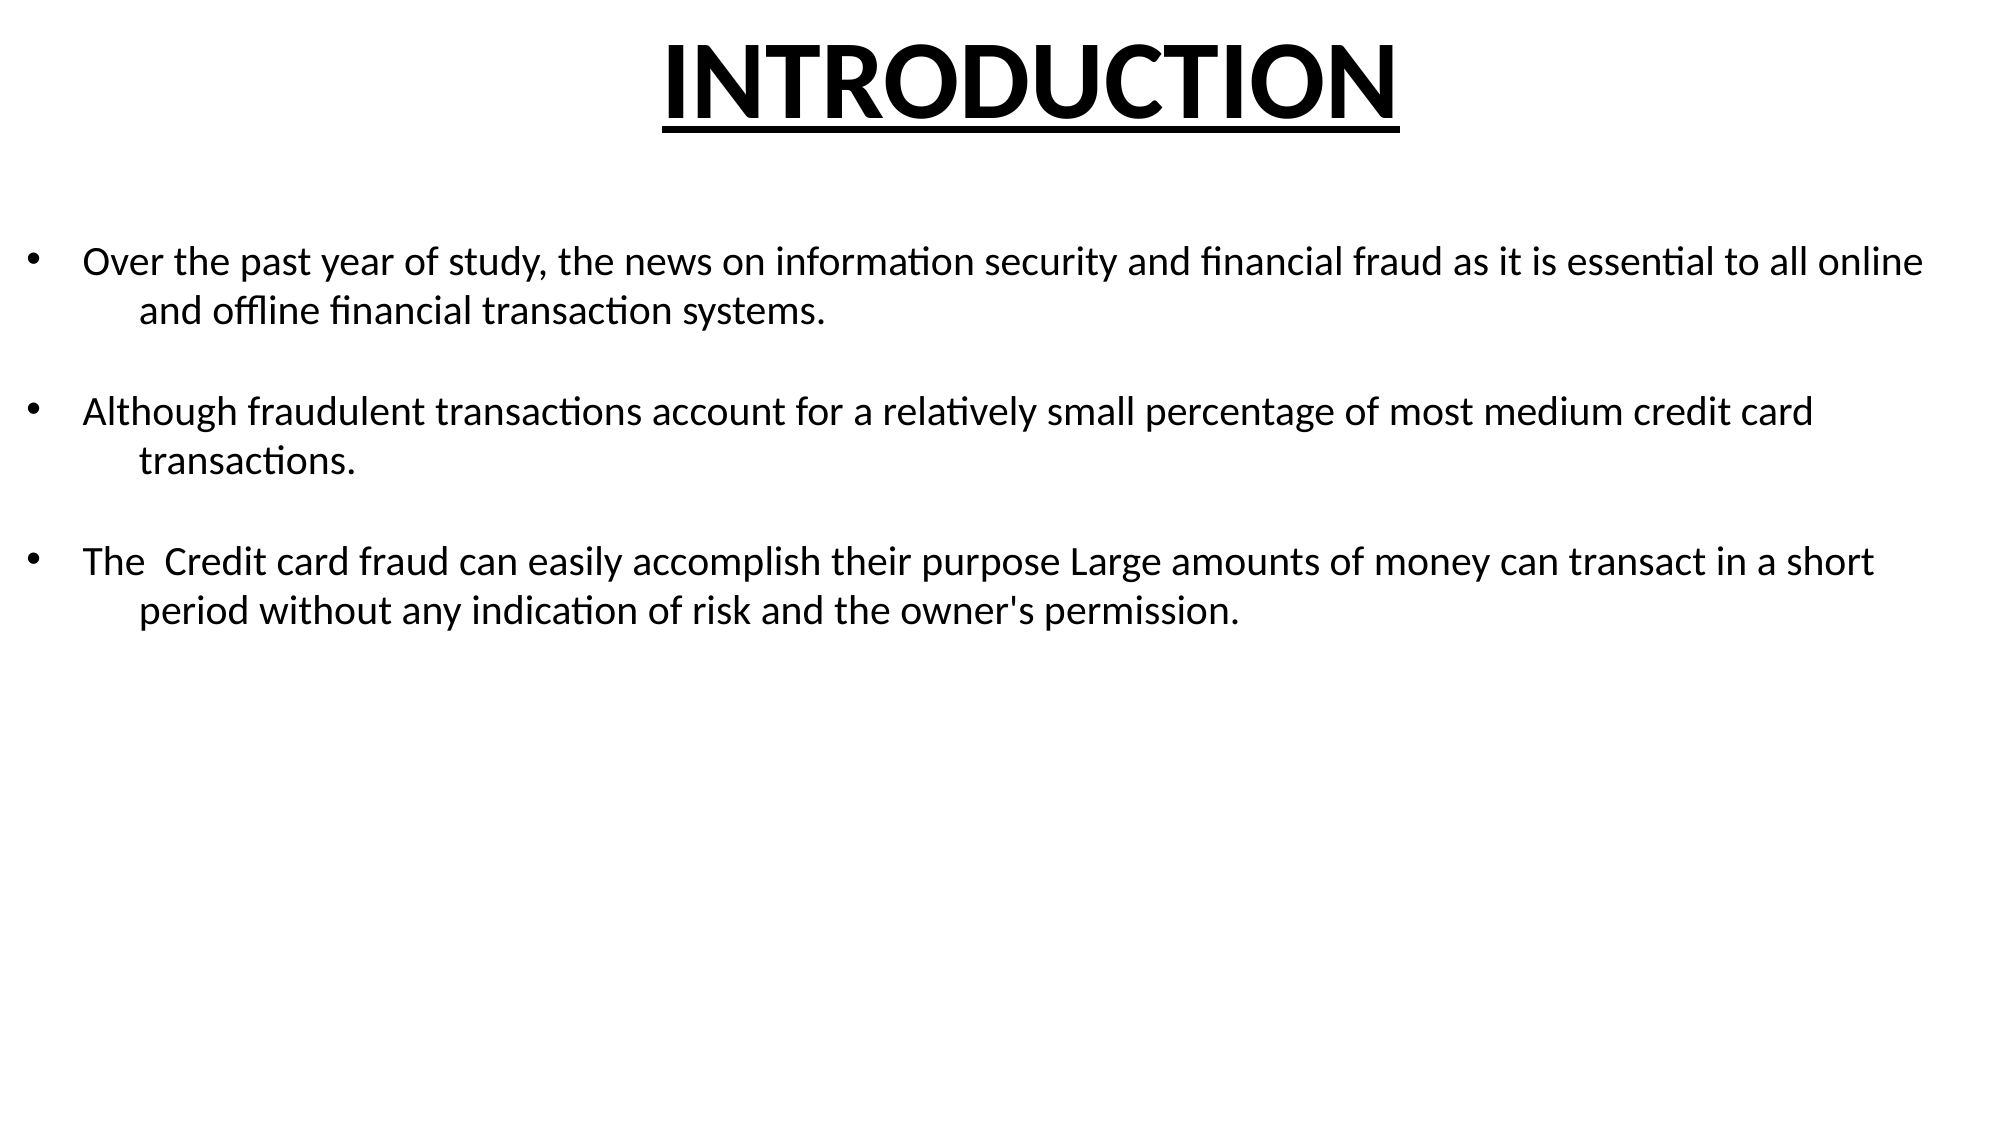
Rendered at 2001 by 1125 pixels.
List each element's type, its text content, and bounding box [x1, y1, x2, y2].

text_box INTRODUCTION [398, 0, 1647, 225]
text_box Over the past year of study, the news on information security and financial fraud as it is essential to all online and offline financial transaction systems. Although fraudulent transactions account for a relatively small percentage of most medium credit card transactions. The Credit card fraud can easily accomplish their purpose Large amounts of money can transact in a short period without any indication of risk and the owner's permission. [11, 225, 1989, 746]
